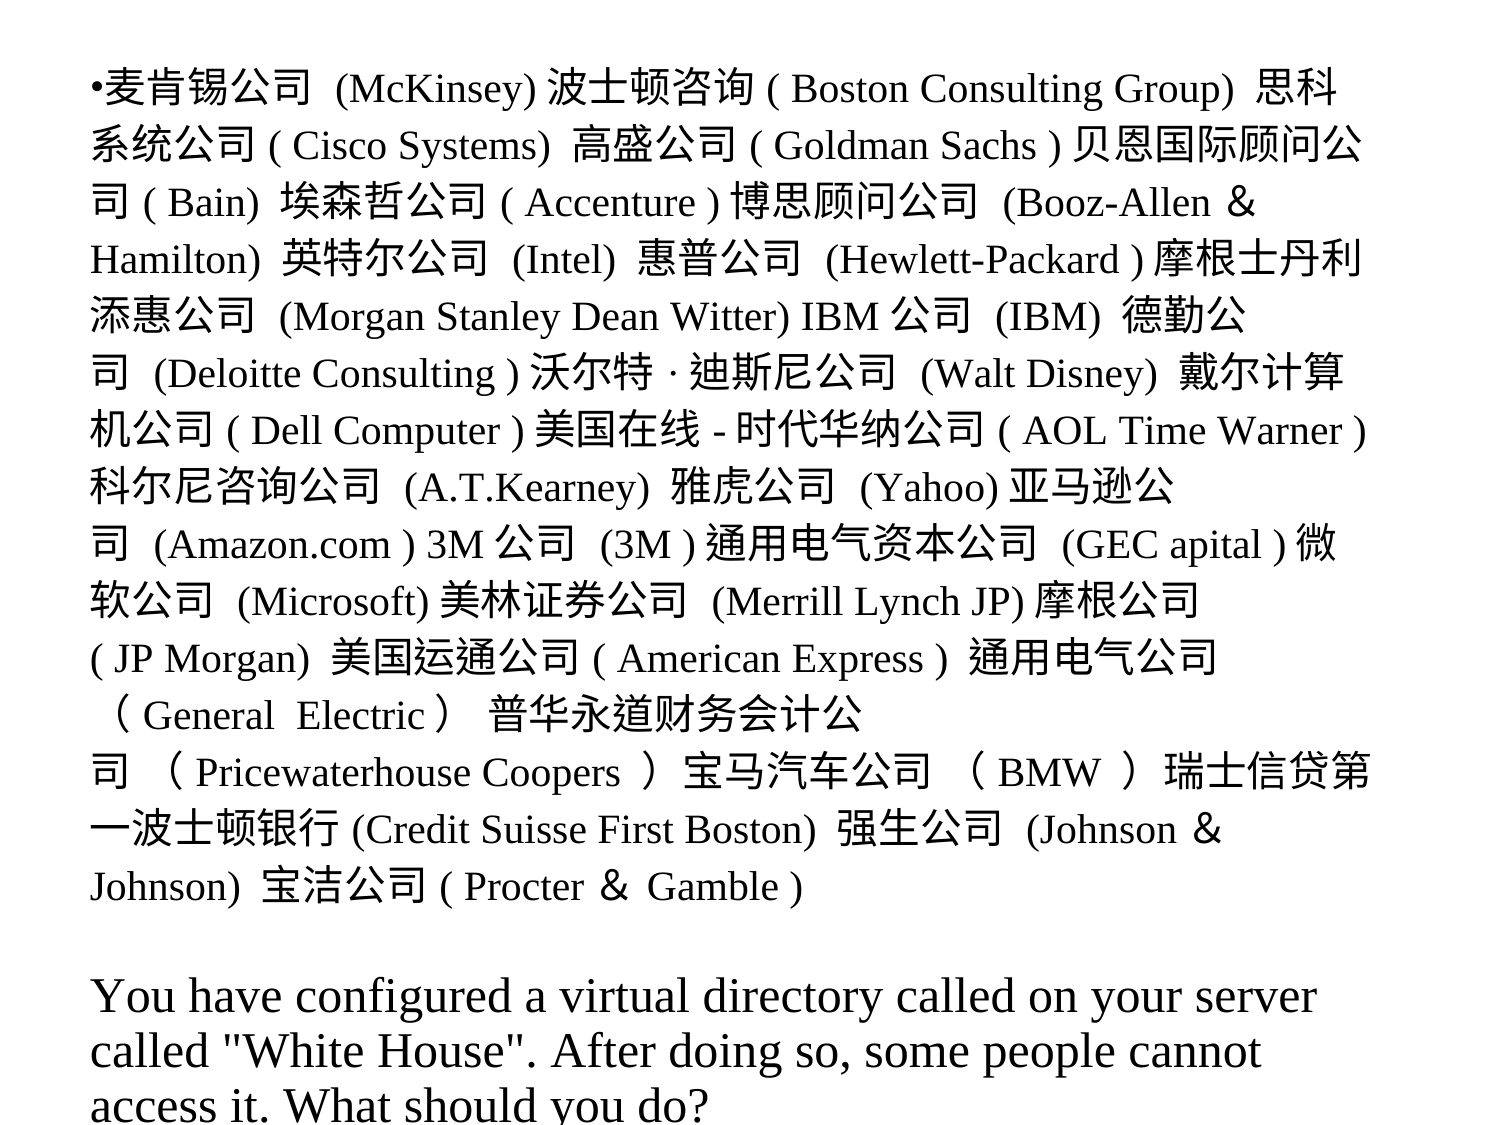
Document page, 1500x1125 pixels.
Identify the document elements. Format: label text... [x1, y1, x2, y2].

text_box 麦肯锡公司 (McKinsey)波士顿咨询( Boston Consulting Group) 思科系统公司( Cisco Systems) 高盛公司( Goldman Sachs )贝恩国际顾问公司( Bain) 埃森哲公司( Accenture )博思顾问公司 (Booz-Allen＆Hamilton) 英特尔公司 (Intel) 惠普公司 (Hewlett-Packard )摩根士丹利添惠公司 (Morgan Stanley Dean Witter) IBM公司 (IBM) 德勤公司 (Deloitte Consulting )沃尔特·迪斯尼公司 (Walt Disney) 戴尔计算机公司( Dell Computer )美国在线-时代华纳公司( AOL Time Warner )科尔尼咨询公司 (A.T.Kearney) 雅虎公司 (Yahoo)亚马逊公司 (Amazon.com ) 3M公司 (3M )通用电气资本公司 (GEC apital )微软公司 (Microsoft)美林证券公司 (Merrill Lynch JP)摩根公司( JP Morgan) 美国运通公司( American Express ) 通用电气公司（General Electric） 普华永道财务会计公司 （Pricewaterhouse Coopers ）宝马汽车公司 （BMW ）瑞士信贷第一波士顿银行(Credit Suisse First Boston) 强生公司 (Johnson＆Johnson) 宝洁公司( Procter＆Gamble ) You have configured a virtual directory called on your server called "White House". After doing so, some people cannot access it. What should you do? A. Change the name to “white house” B. Change the name to “Whitehorse” C. ……. D. ……. [74, 50, 1388, 1125]
